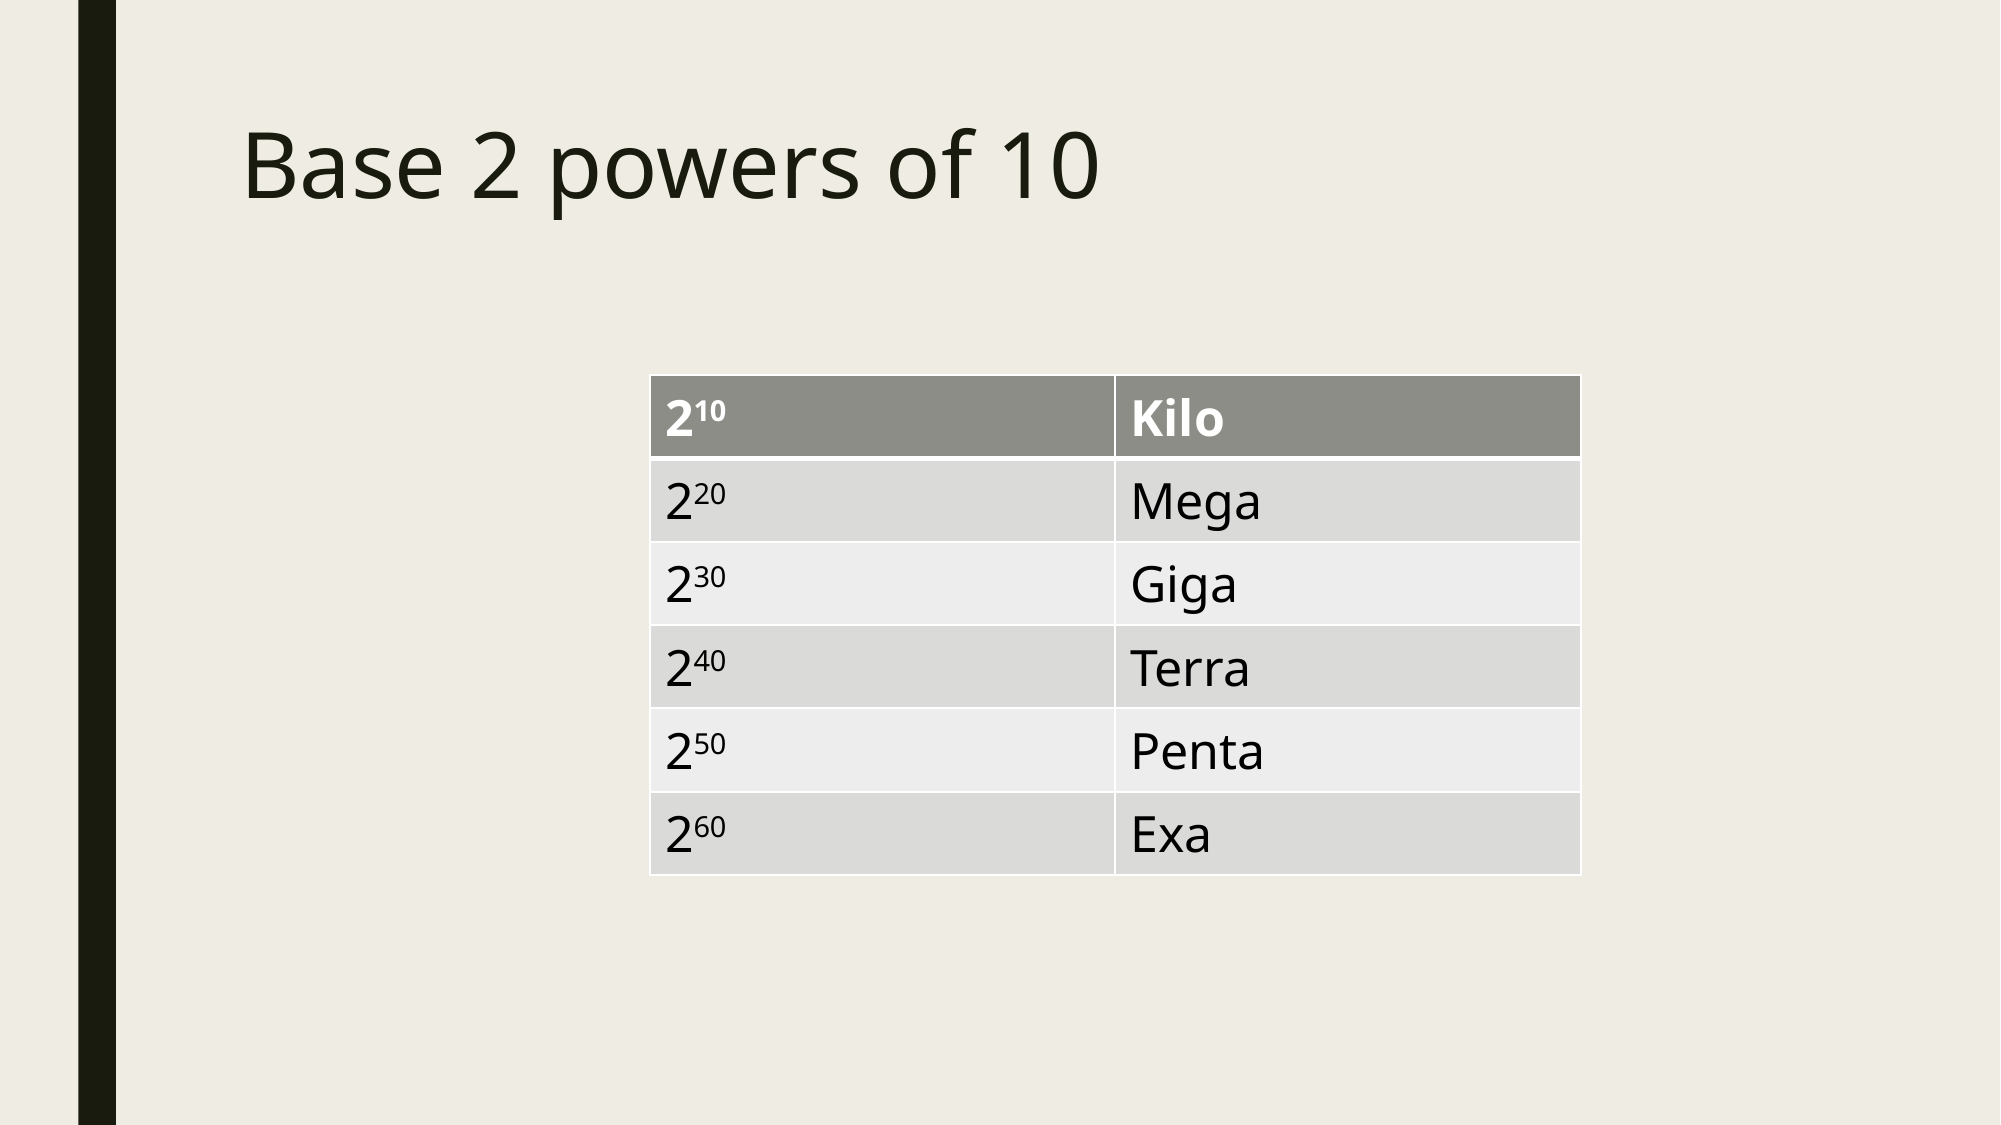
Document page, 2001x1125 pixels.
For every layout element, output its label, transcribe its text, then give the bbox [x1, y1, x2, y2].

table_header 210 [651, 376, 1114, 456]
table_header Kilo [1116, 376, 1580, 456]
table_cell 250 [651, 709, 1114, 791]
title Base 2 powers of 10 [225, 112, 1800, 357]
table_cell 230 [651, 543, 1114, 624]
table_cell Giga [1116, 543, 1580, 624]
table_cell Exa [1116, 793, 1580, 874]
table_cell Terra [1116, 626, 1580, 707]
table_cell Penta [1116, 709, 1580, 791]
table_cell 260 [651, 793, 1114, 874]
table_cell Mega [1116, 461, 1580, 541]
table_cell 240 [651, 626, 1114, 707]
table_cell 220 [651, 461, 1114, 541]
